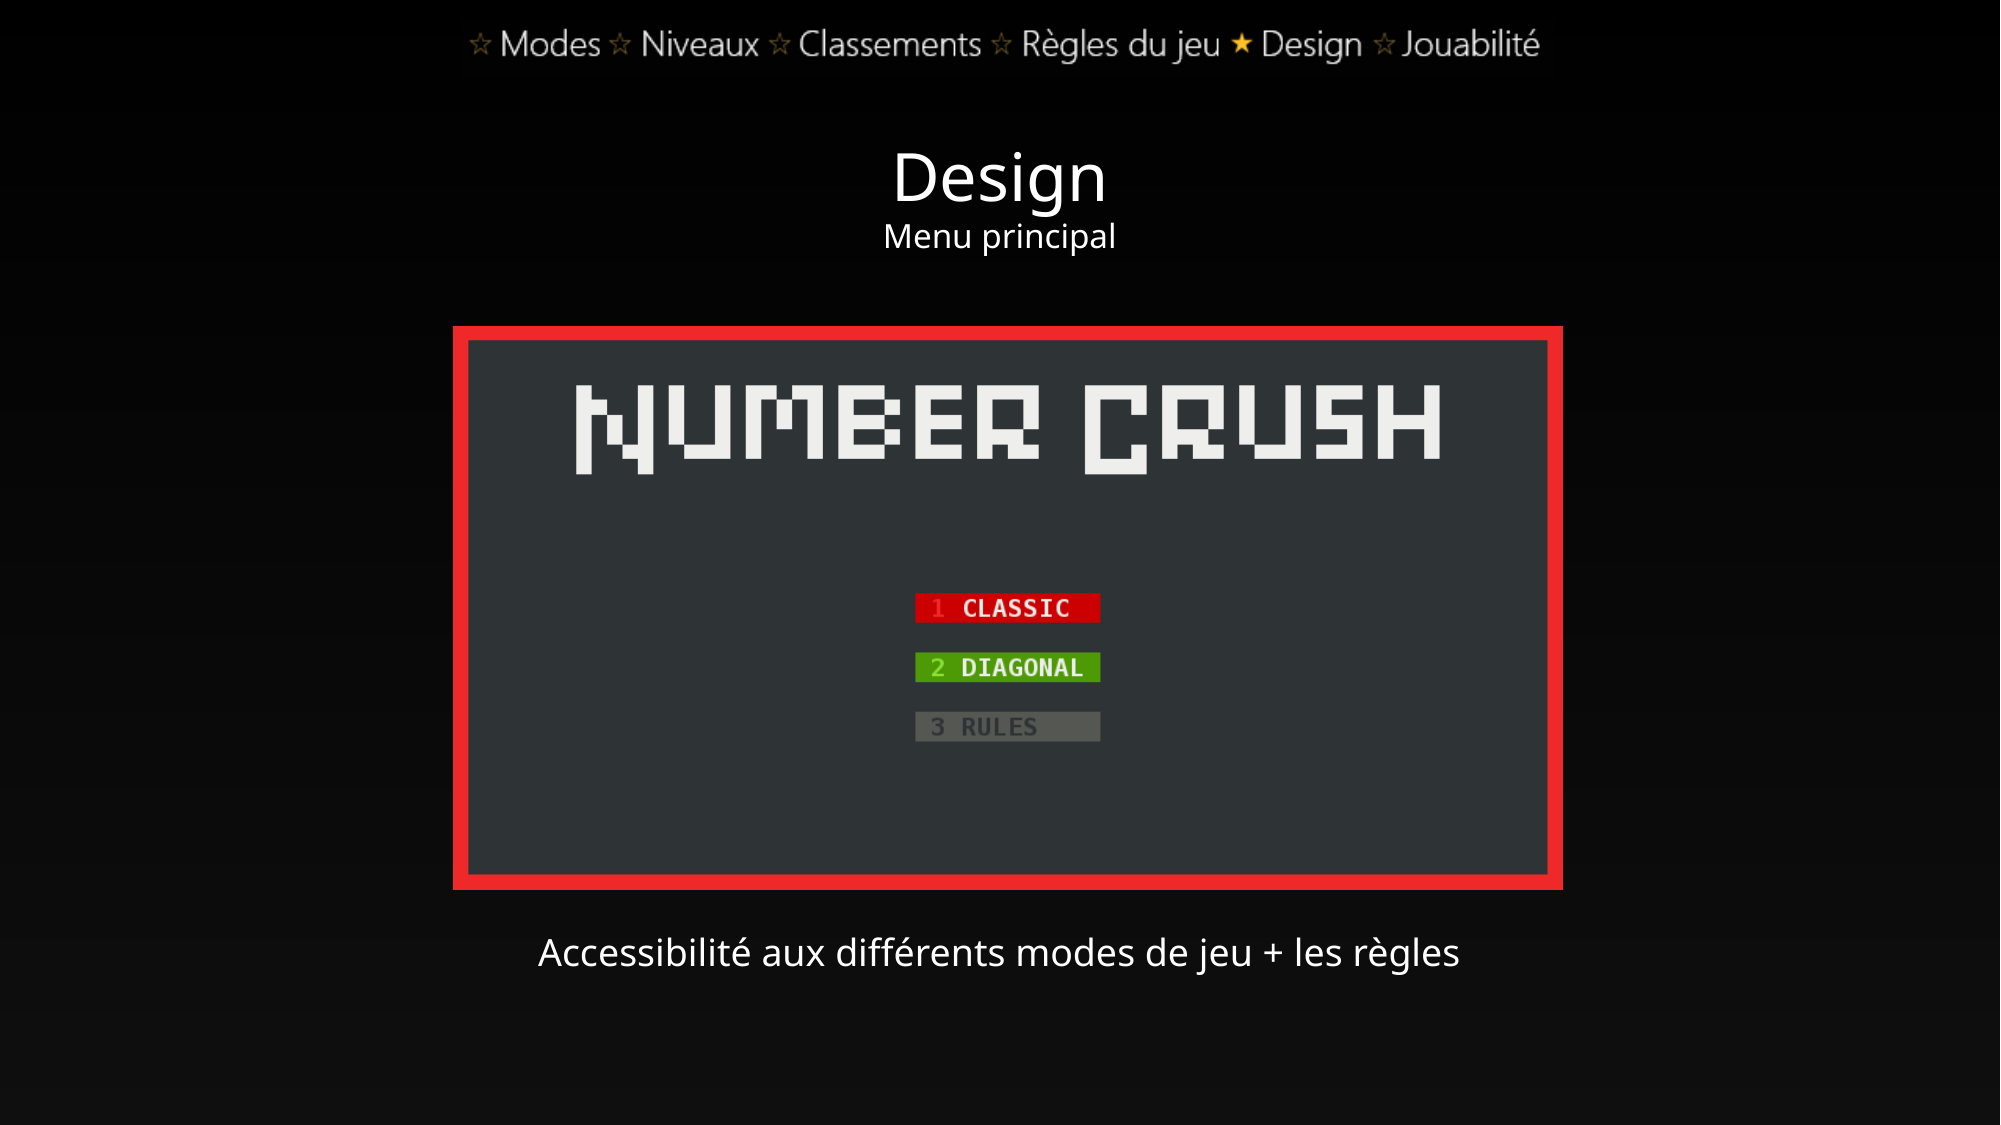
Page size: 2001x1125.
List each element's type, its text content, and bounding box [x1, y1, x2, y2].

text_box Accessibilité aux différents modes de jeu + les règles [415, 880, 1585, 1023]
text_box Design Menu principal [649, 127, 1351, 264]
picture [453, 326, 1563, 880]
picture [462, 18, 1554, 77]
